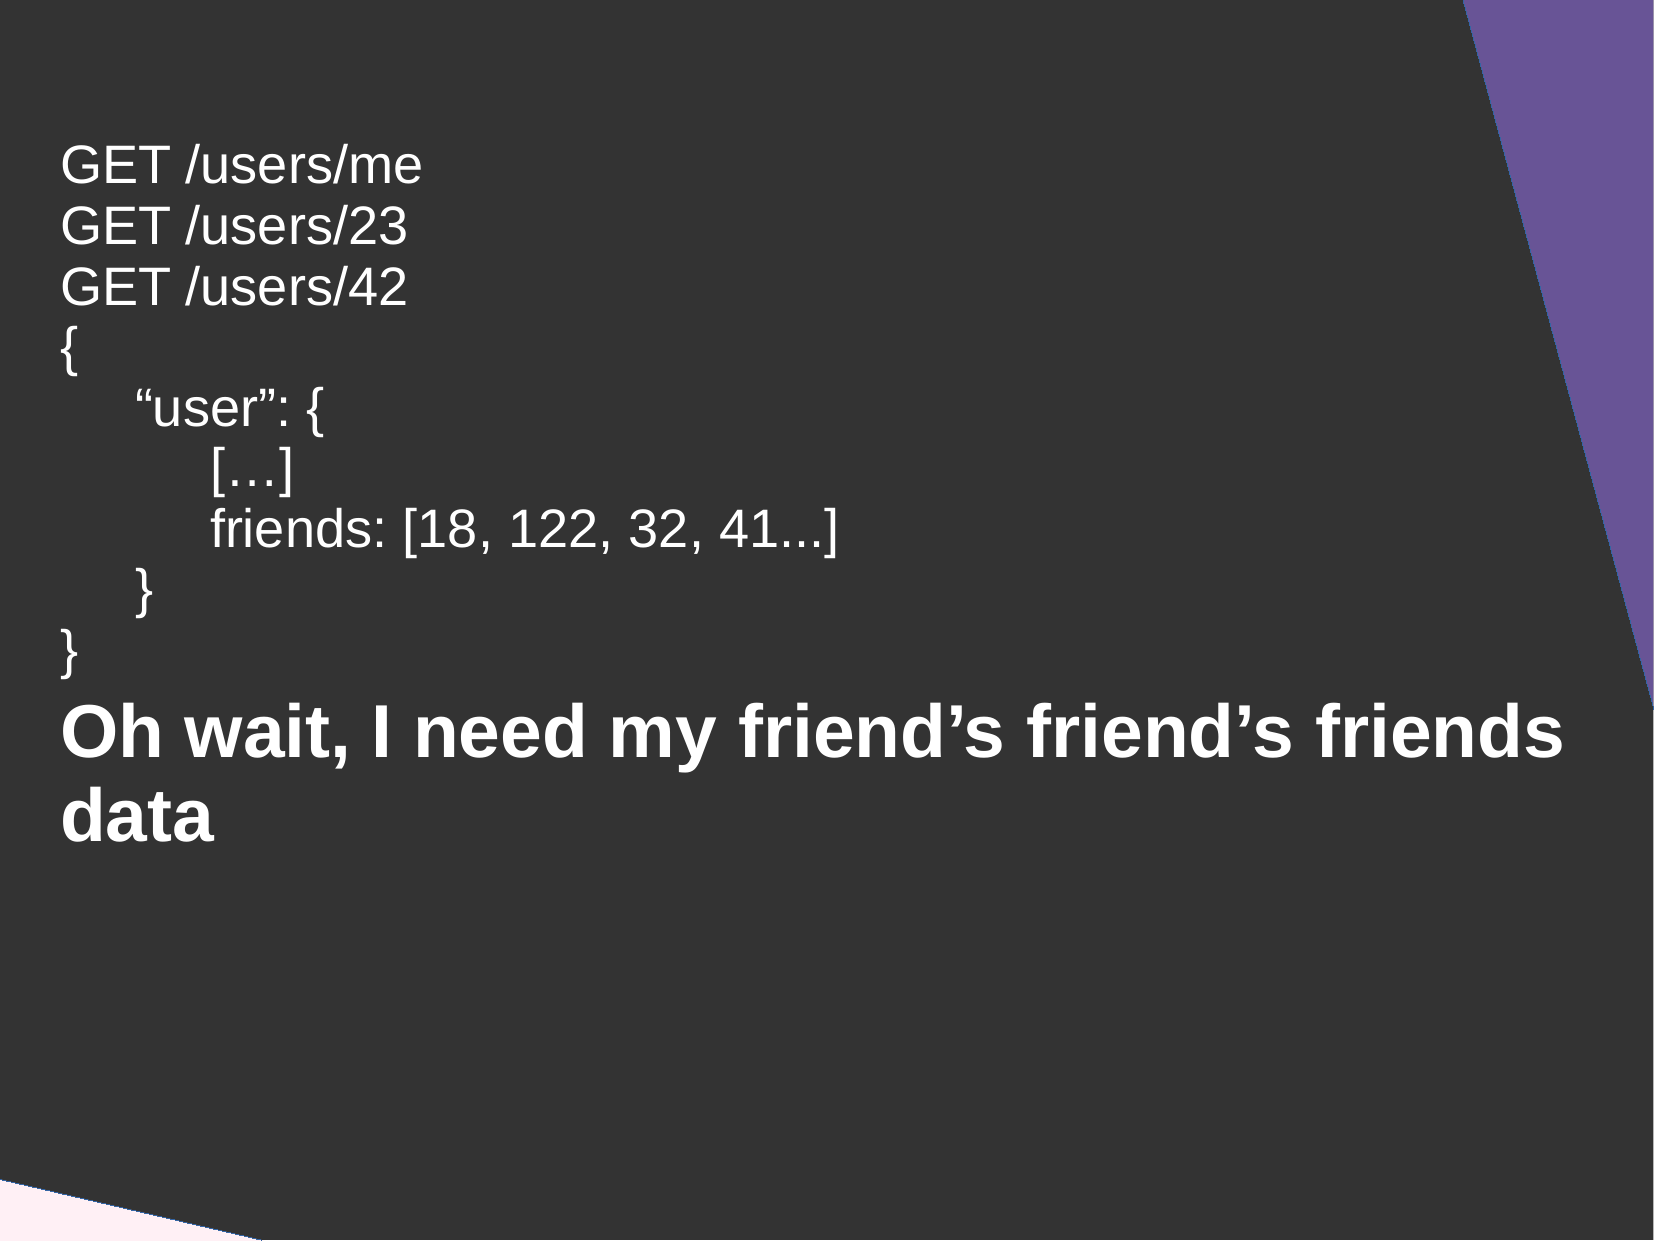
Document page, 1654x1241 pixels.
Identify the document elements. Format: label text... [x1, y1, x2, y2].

title GET /users/me GET /users/23 GET /users/42 { “user”: { […] friends: [18, 122, 32, 41...] } } [60, 135, 856, 689]
title Oh wait, I need my friend’s friend’s friends data [60, 689, 1621, 897]
text_box [0, 1179, 266, 1241]
text_box [1463, 0, 1654, 710]
